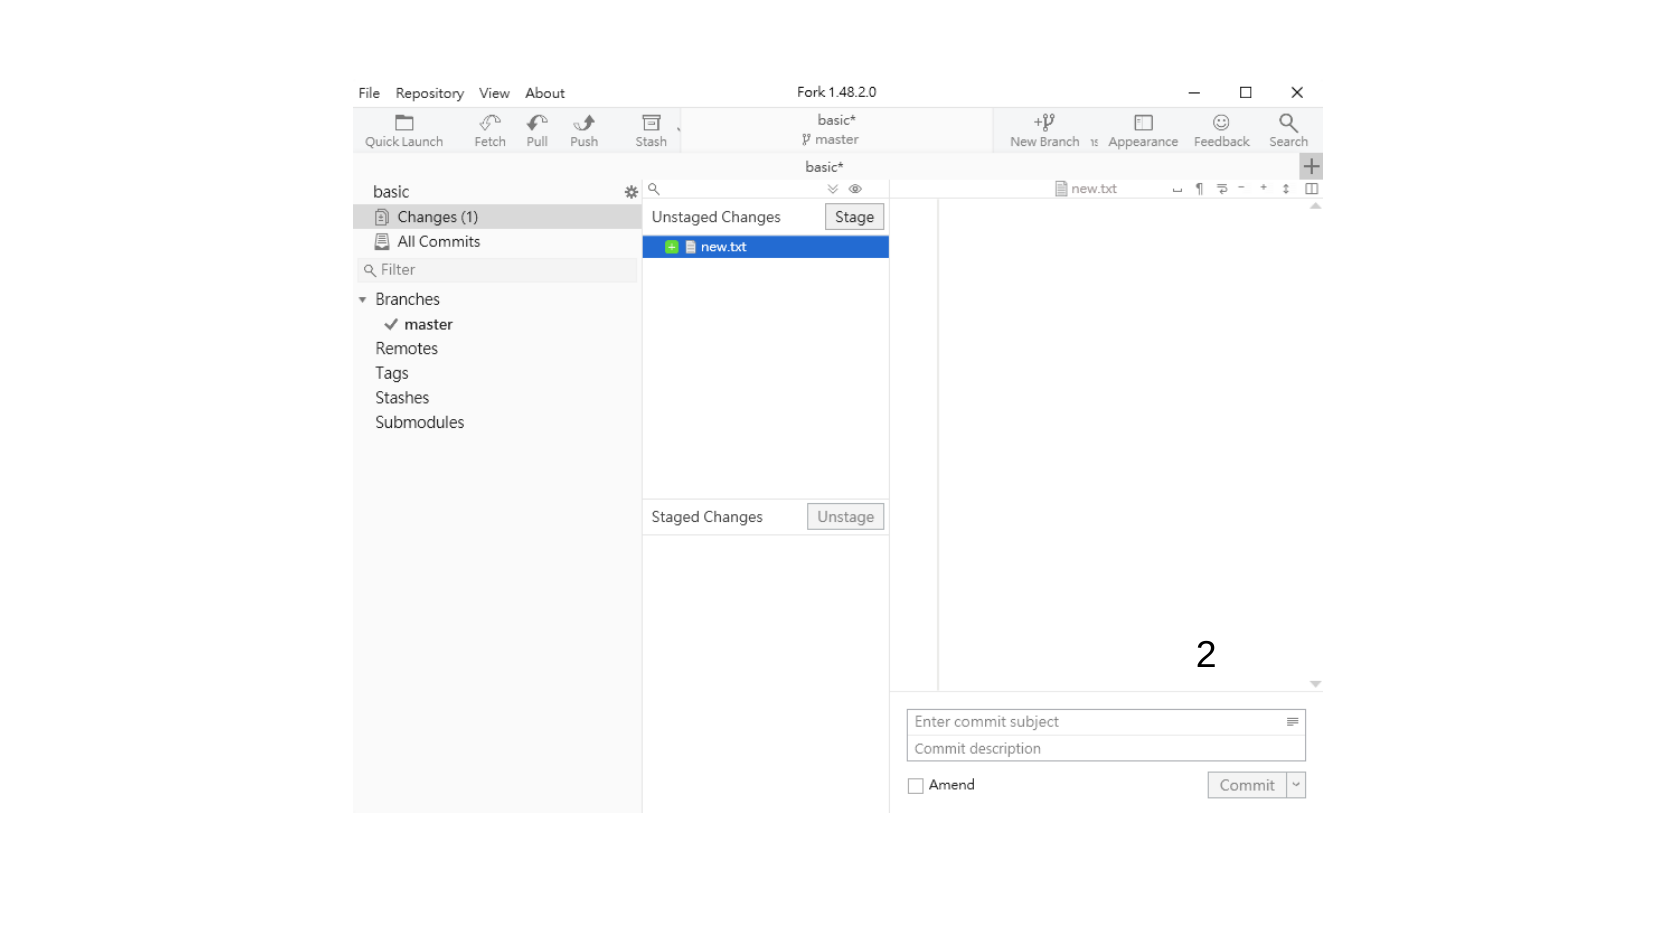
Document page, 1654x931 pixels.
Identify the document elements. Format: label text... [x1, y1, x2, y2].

text_box 2 [1181, 625, 1317, 683]
picture [353, 79, 1323, 813]
